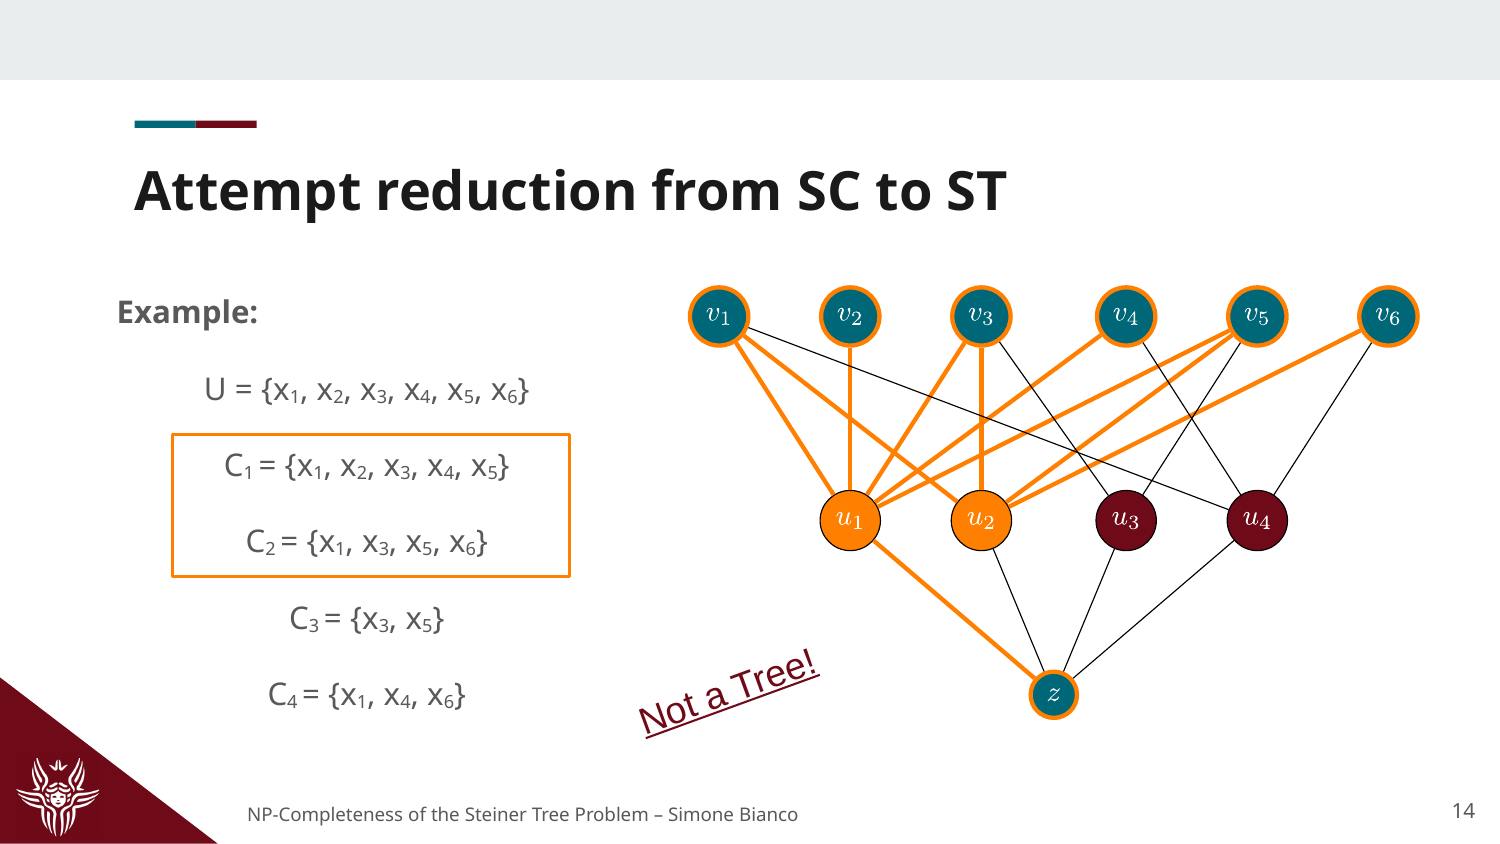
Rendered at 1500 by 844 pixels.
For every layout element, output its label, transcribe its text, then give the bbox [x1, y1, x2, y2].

picture [687, 285, 1420, 721]
title Attempt reduction from SC to ST [119, 141, 1381, 230]
text_box Not a Tree! [552, 575, 903, 807]
picture [16, 758, 100, 839]
slide_number <number> [1400, 779, 1491, 844]
subtitle NP-Completeness of the Steiner Tree Problem – Simone Bianco [232, 783, 1193, 839]
list Example: U = {x1, x2, x3, x4, x5, x6} C1 = {x1, x2, x3, x4, x5} C2 = {x1, x3, x5, x6} C3 = {x3, x5} C4 = {x1, x4, x6} [101, 272, 632, 715]
